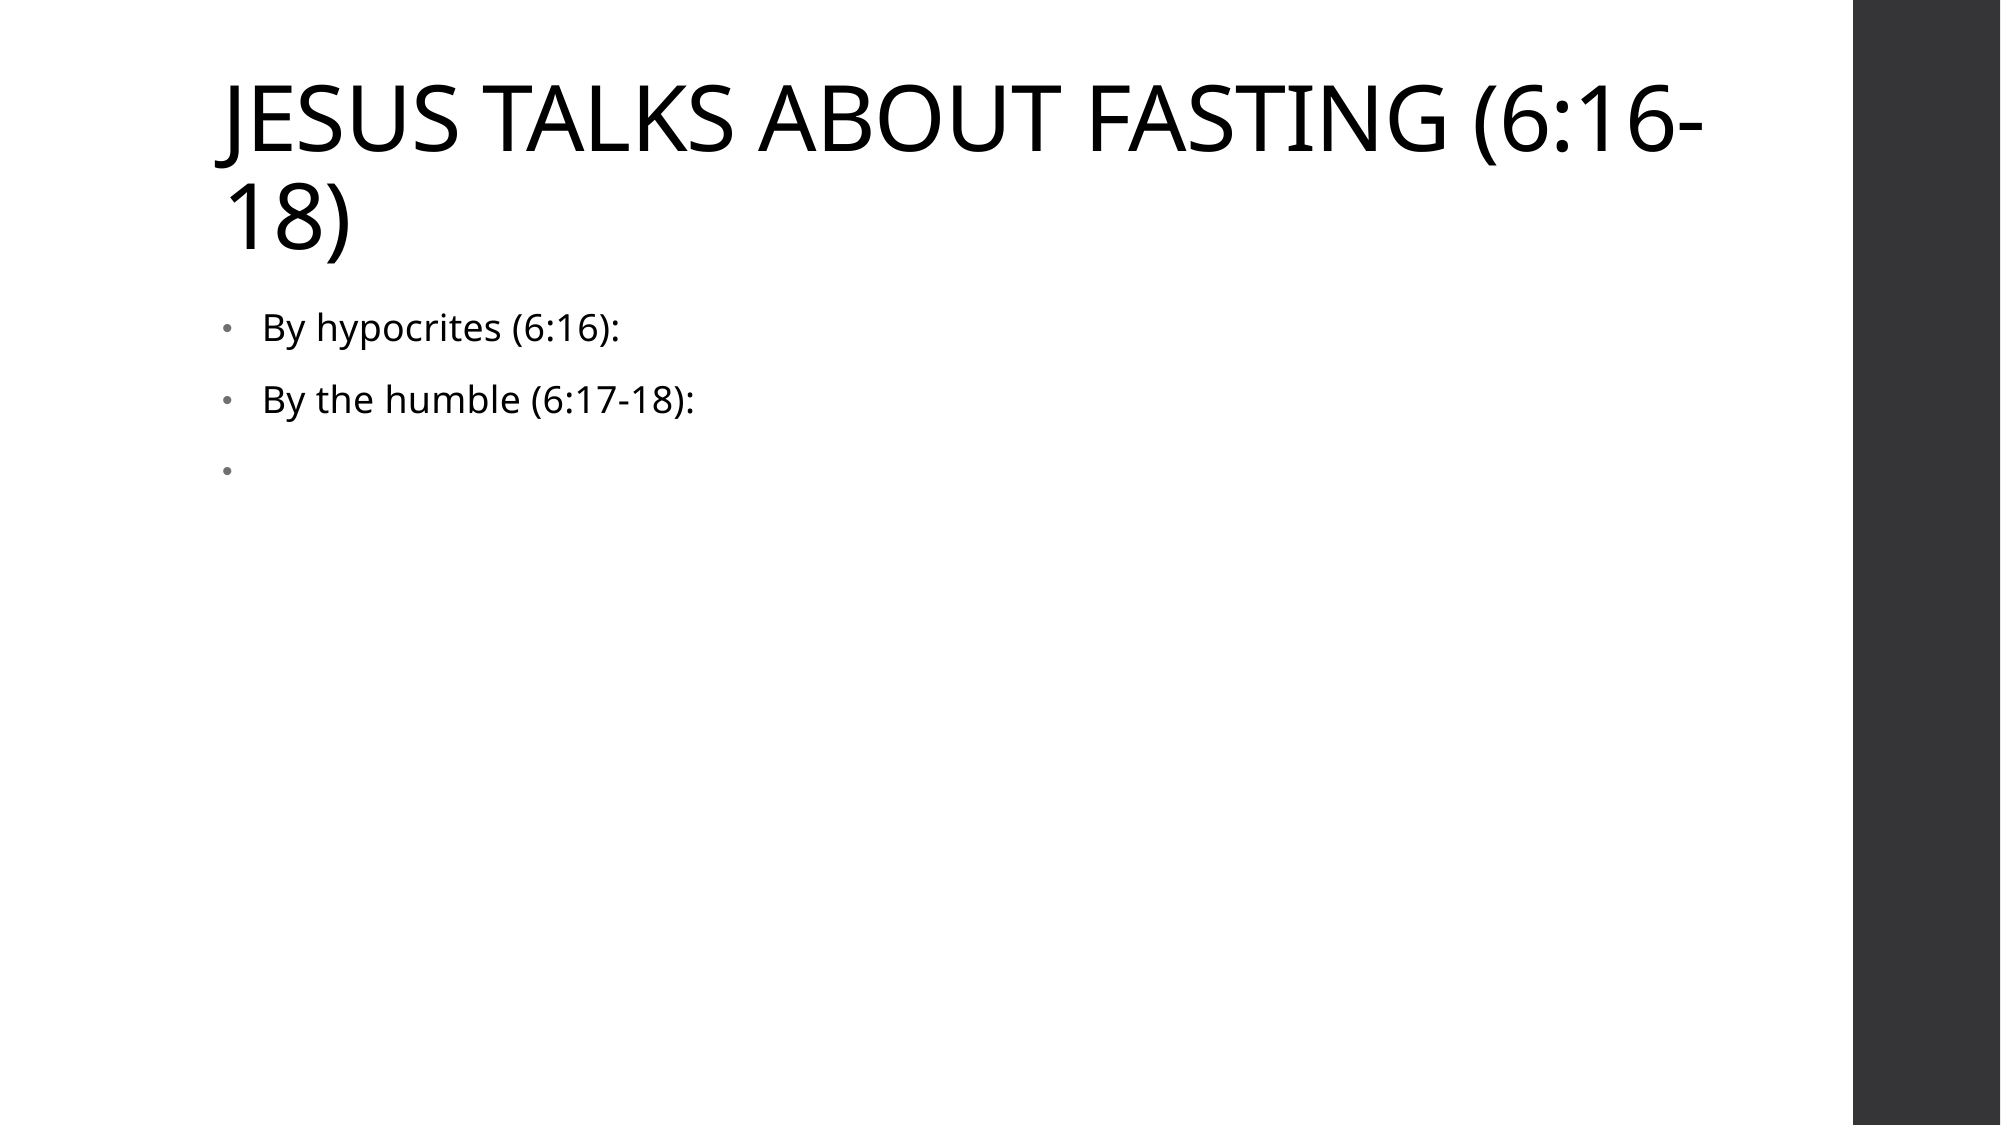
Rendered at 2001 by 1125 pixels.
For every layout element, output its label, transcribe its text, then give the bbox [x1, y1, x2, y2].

title JESUS TALKS ABOUT FASTING (6:16-18) [206, 60, 1797, 278]
list By hypocrites (6:16): By the humble (6:17-18): [206, 299, 1617, 1014]
